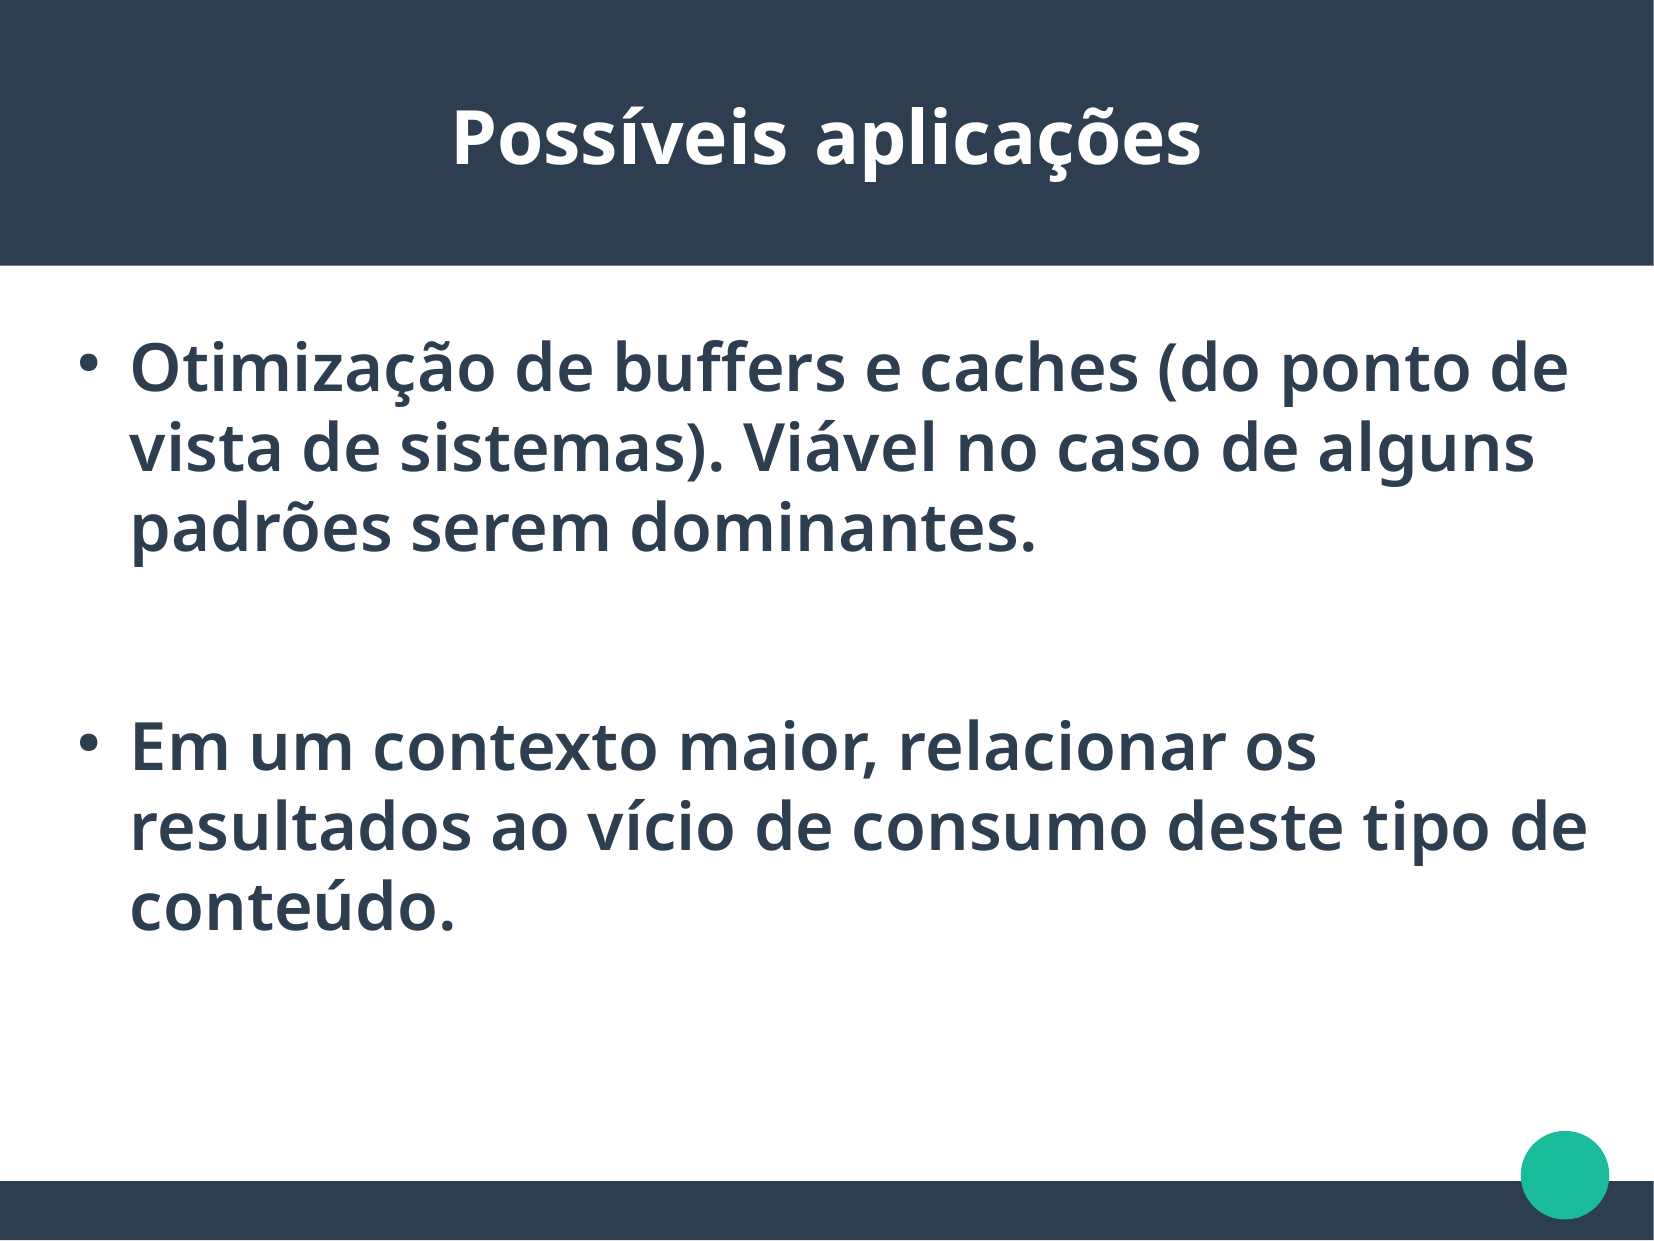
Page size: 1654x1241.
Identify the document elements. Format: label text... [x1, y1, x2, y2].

title Possíveis aplicações [59, 49, 1595, 207]
list Otimização de buffers e caches (do ponto de vista de sistemas). Viável no caso de alguns padrões serem dominantes. Em um contexto maior, relacionar os resultados ao vício de consumo deste tipo de conteúdo. [59, 324, 1595, 1152]
